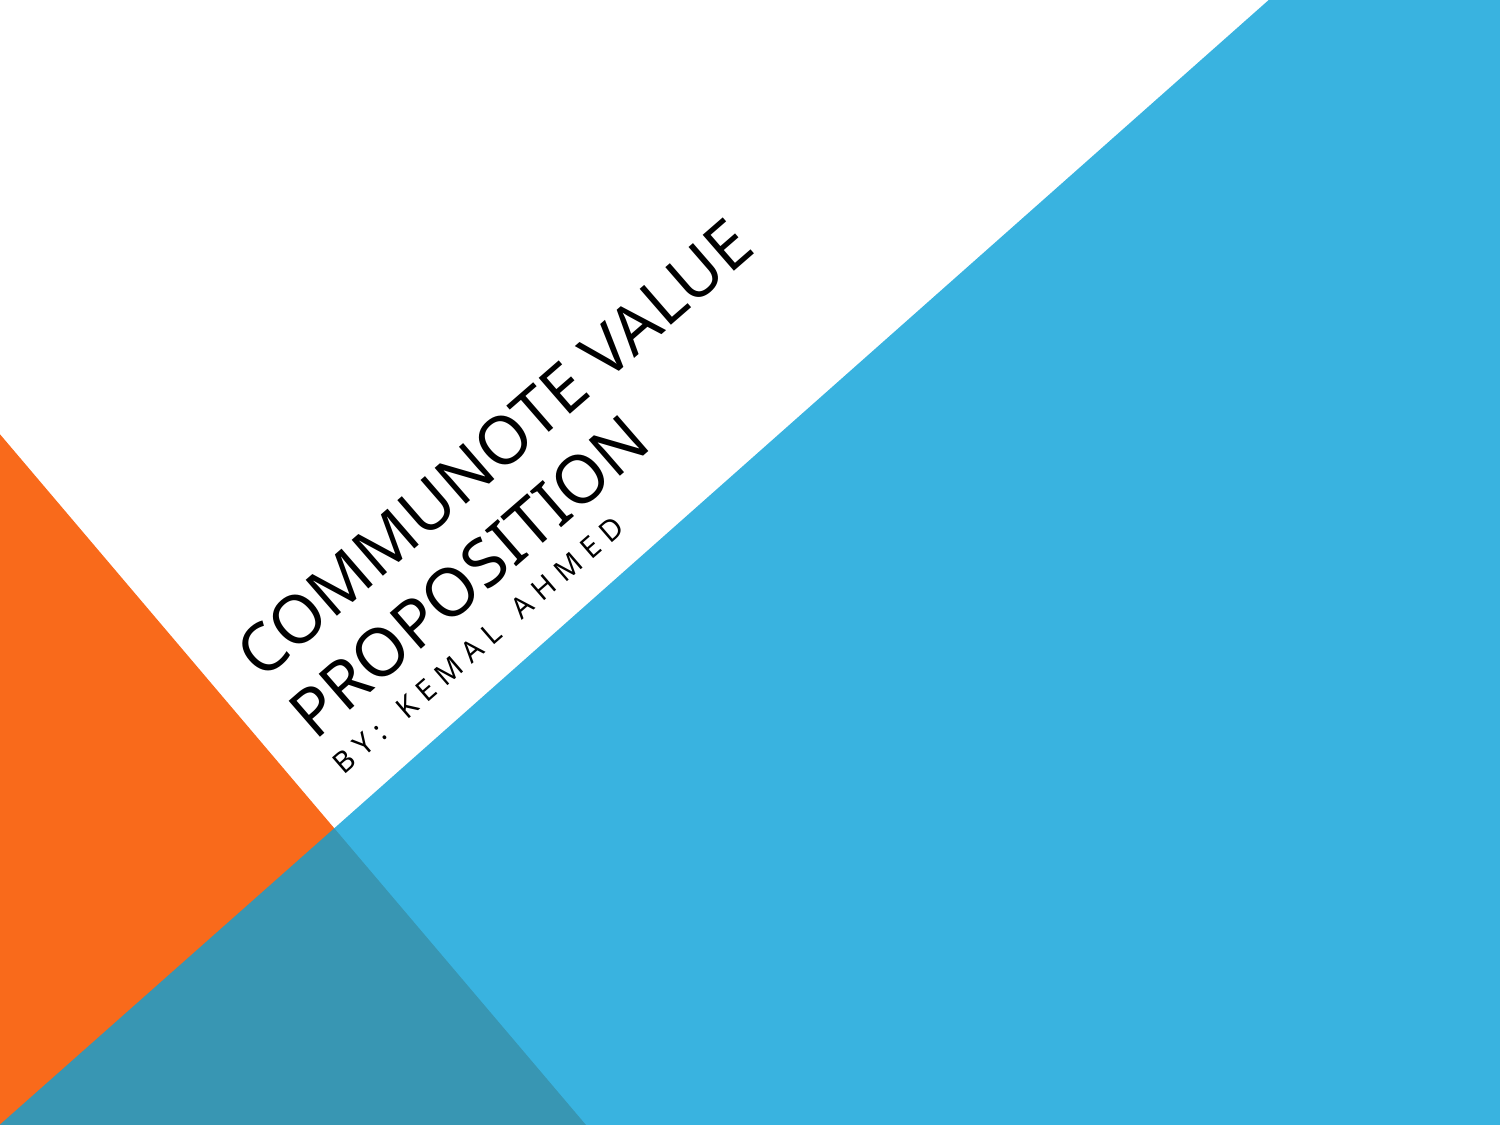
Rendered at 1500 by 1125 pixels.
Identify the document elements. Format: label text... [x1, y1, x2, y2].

subtitle By: Kemal Ahmed [312, 61, 1154, 804]
title Communote value proposition [182, 0, 1128, 761]
